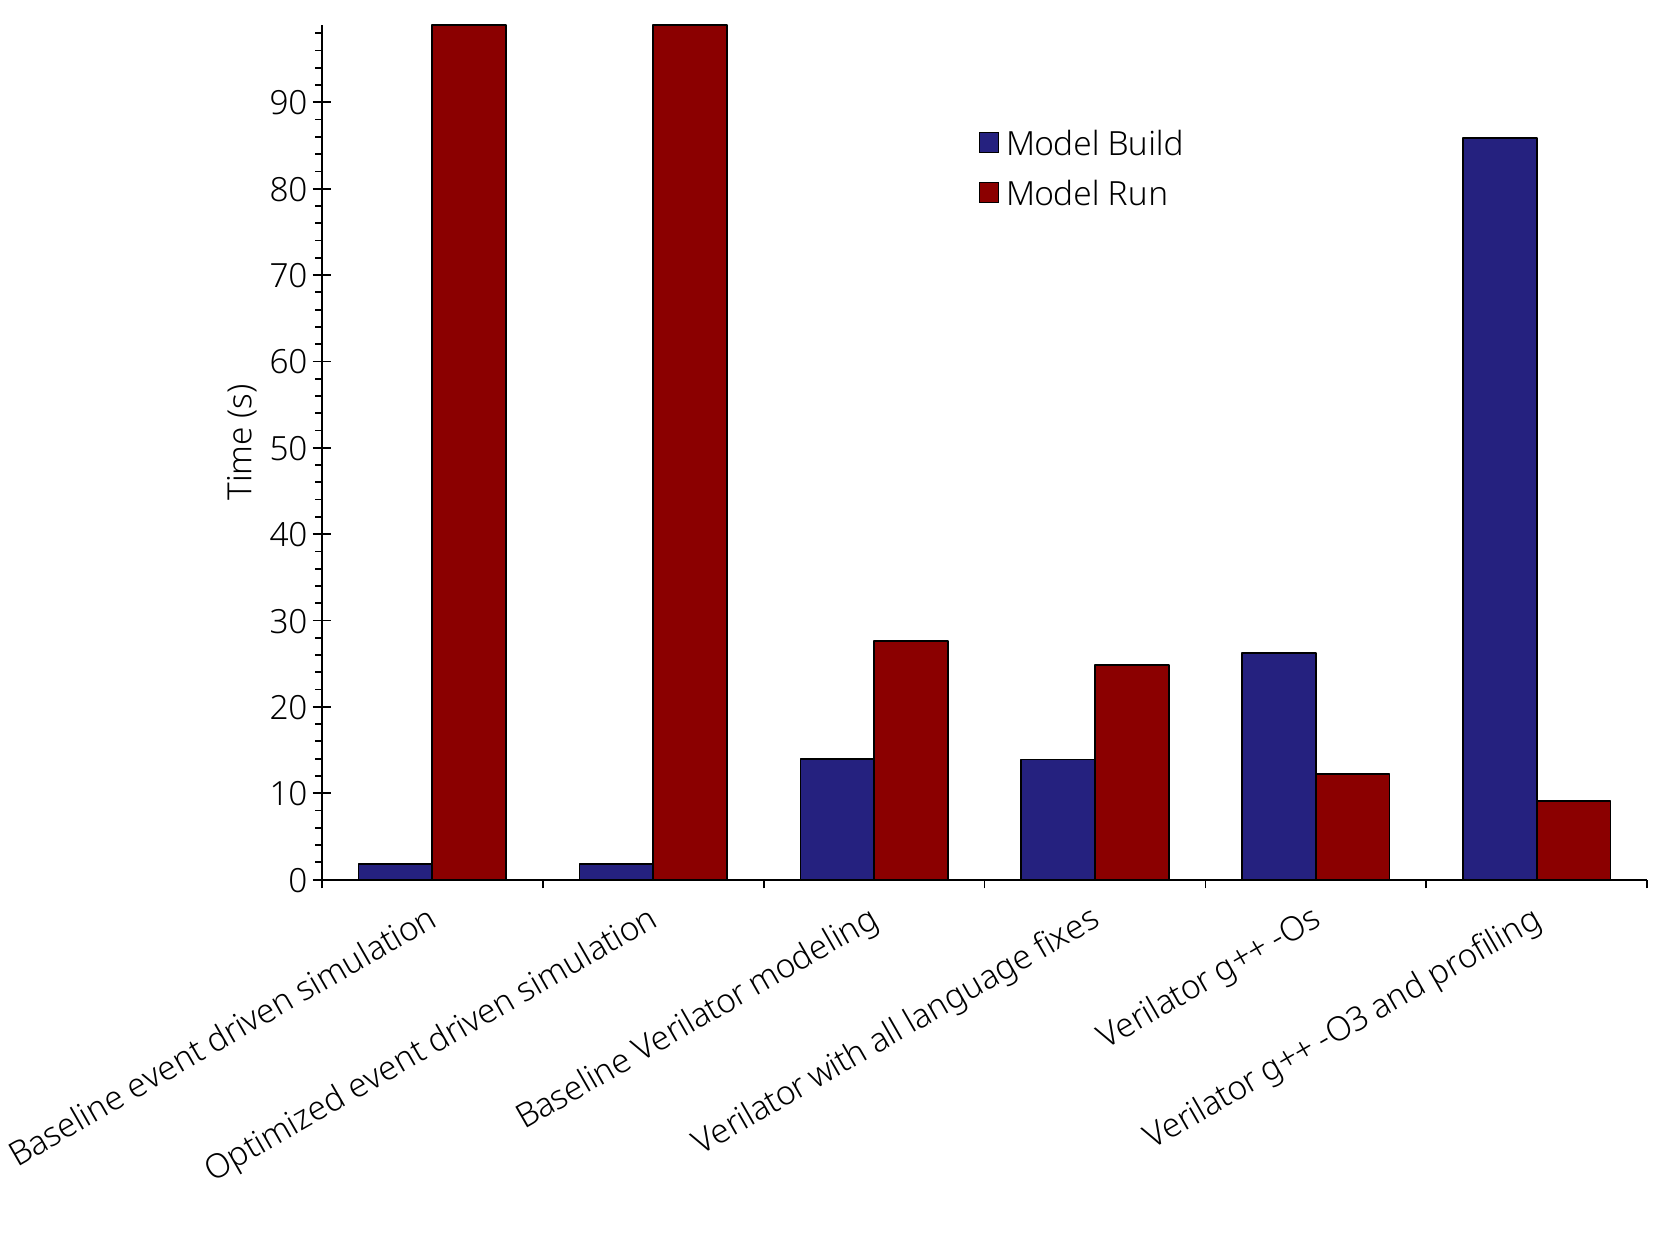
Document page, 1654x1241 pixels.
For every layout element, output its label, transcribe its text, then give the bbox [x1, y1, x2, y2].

text_box Time (s) [213, 388, 264, 497]
chart [0, 0, 1654, 1241]
